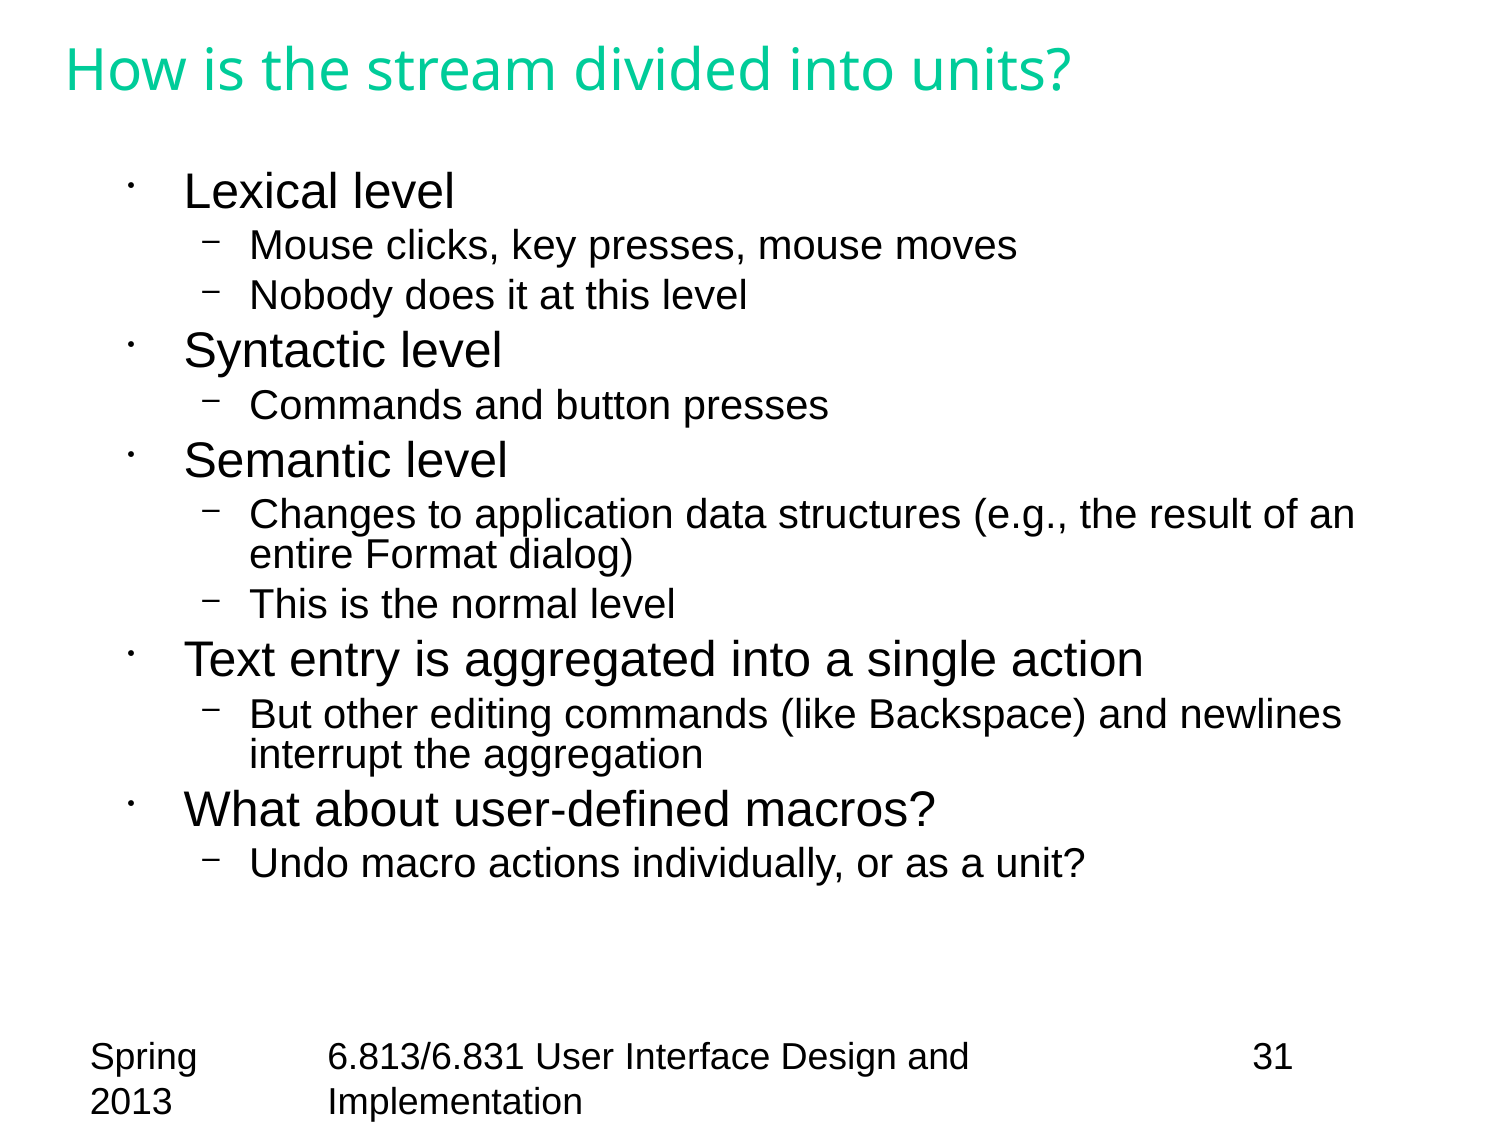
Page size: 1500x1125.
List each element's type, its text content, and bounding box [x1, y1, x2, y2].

slide_number <number> [1237, 1024, 1425, 1103]
title How is the stream divided into units? [50, 24, 1438, 150]
list Lexical level Mouse clicks, key presses, mouse moves Nobody does it at this level Syntactic level Commands and button presses Semantic level Changes to application data structures (e.g., the result of an entire Format dialog) This is the normal level Text entry is aggregated into a single action But other editing commands (like Backspace) and newlines interrupt the aggregation What about user-defined macros? Undo macro actions individually, or as a unit? [112, 162, 1388, 1000]
footer 6.813/6.831 User Interface Design and Implementation [312, 1024, 1225, 1103]
slide_number Spring 2013 [75, 1024, 300, 1103]
